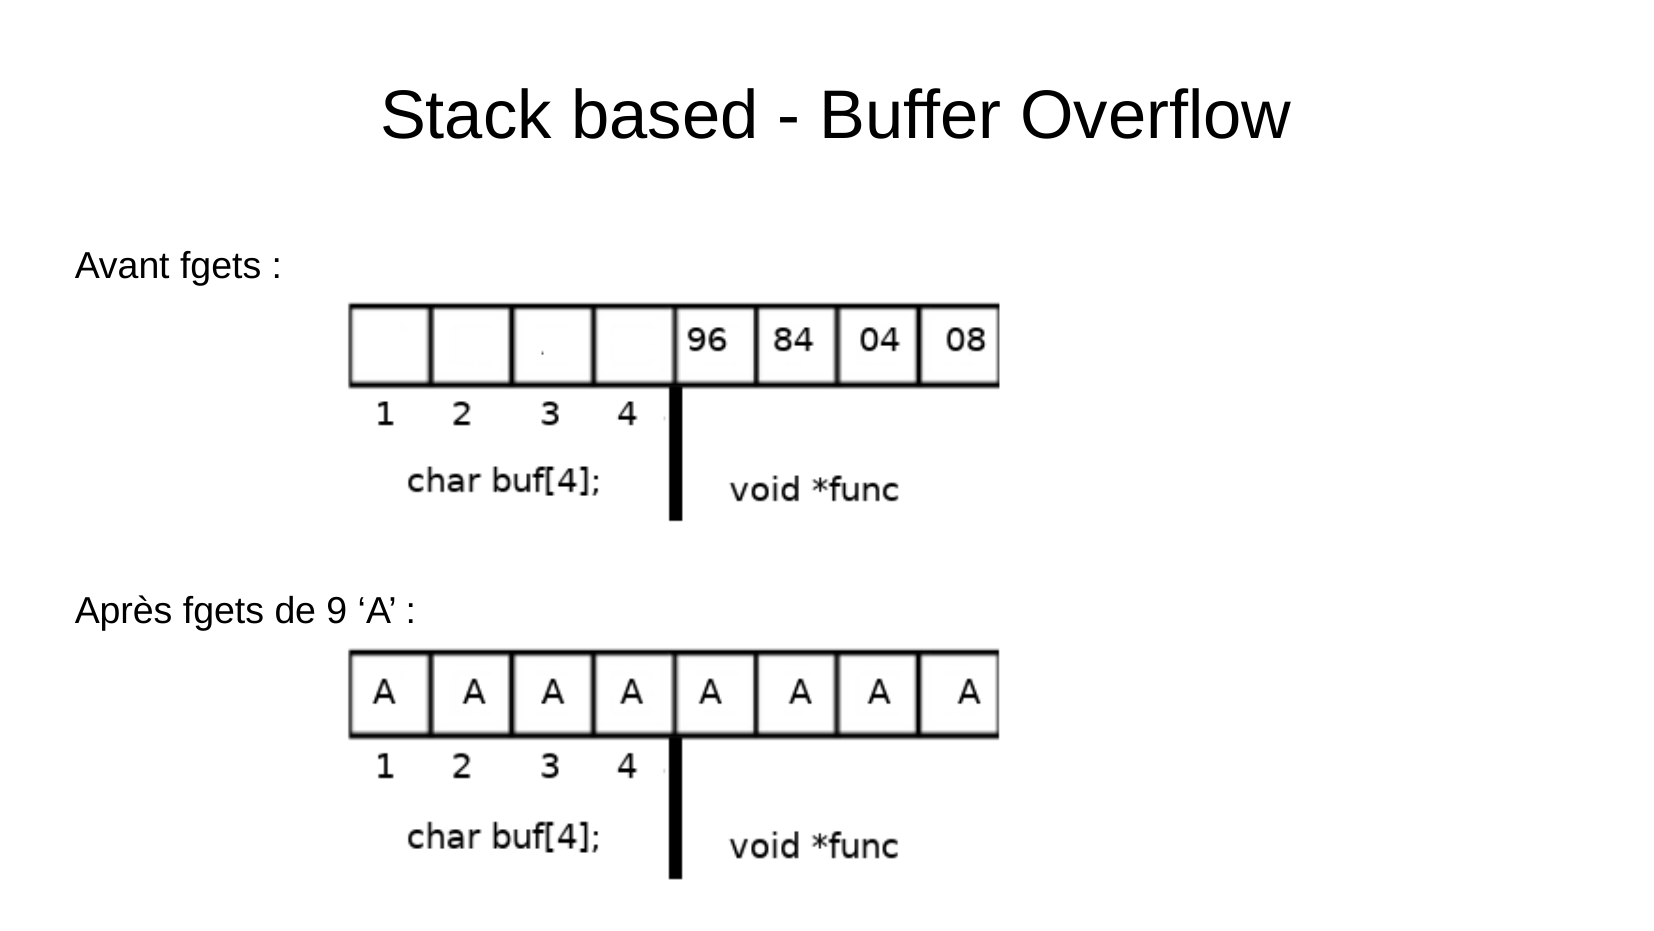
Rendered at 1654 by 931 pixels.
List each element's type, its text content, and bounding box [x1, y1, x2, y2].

picture [345, 299, 1171, 571]
text_box Après fgets de 9 ‘A’ : [60, 582, 946, 704]
picture [345, 645, 1186, 931]
title Stack based - Buffer Overflow [82, 37, 1571, 193]
text_box Avant fgets : [60, 237, 946, 353]
